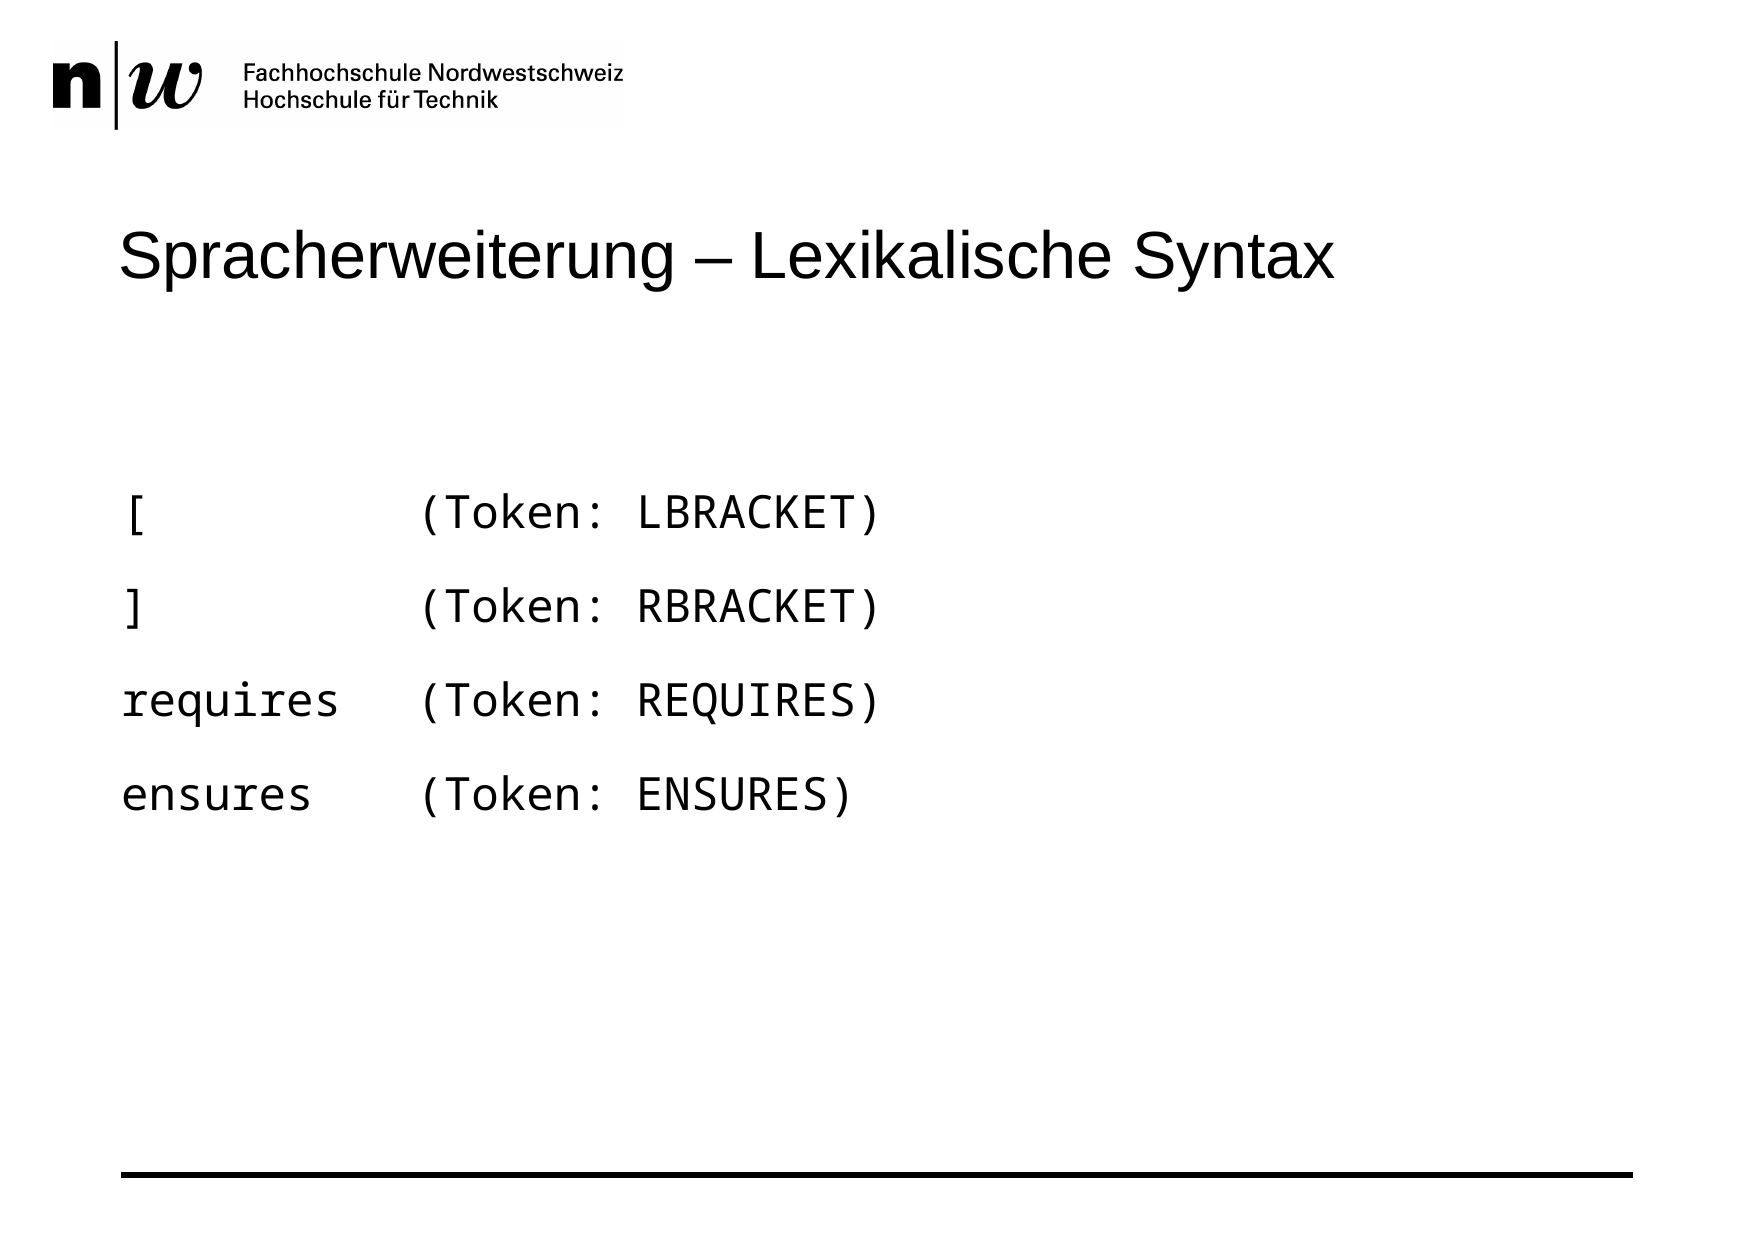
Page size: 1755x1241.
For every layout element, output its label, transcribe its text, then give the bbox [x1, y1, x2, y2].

text_box Spracherweiterung – Lexikalische Syntax [118, 212, 1606, 296]
text_box [ (Token: LBRACKET) ] (Token: RBRACKET) requires (Token: REQUIRES) ensures (Token: ENSURES) [70, 441, 1713, 831]
picture [53, 41, 623, 130]
